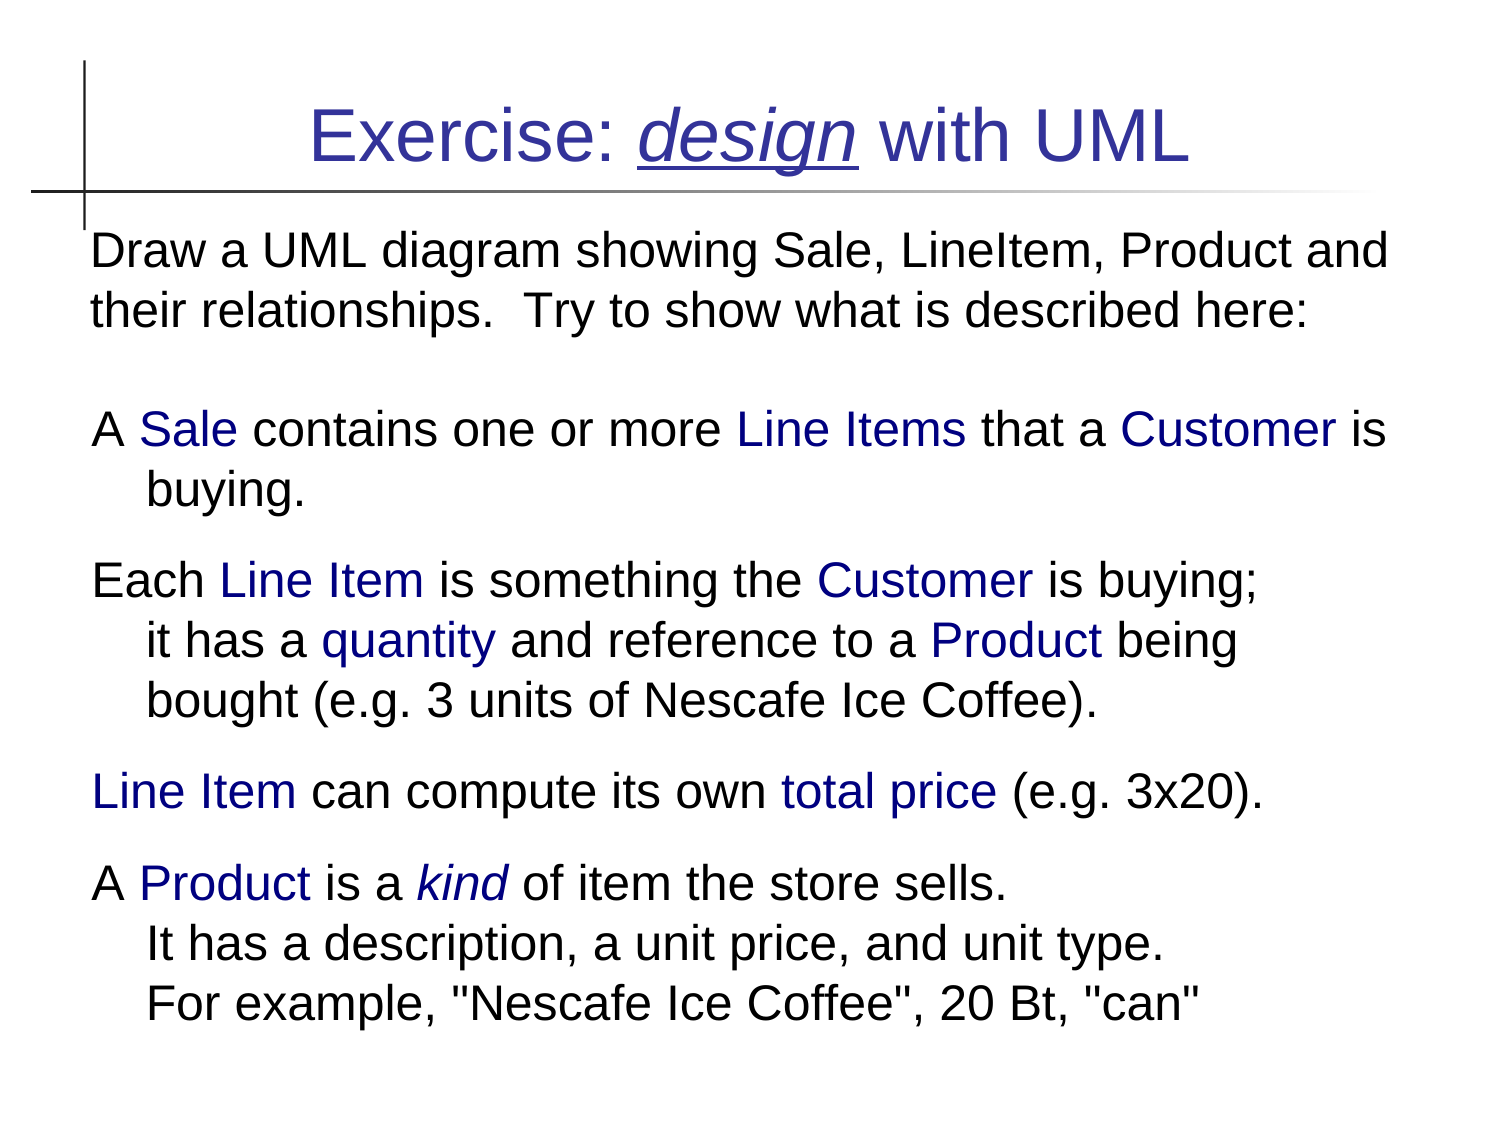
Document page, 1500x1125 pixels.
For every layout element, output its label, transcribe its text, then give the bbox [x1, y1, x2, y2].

title Exercise: design with UML [100, 42, 1400, 185]
list Draw a UML diagram showing Sale, LineItem, Product and their relationships. Try to show what is described here: A Sale contains one or more Line Items that a Customer is buying. Each Line Item is something the Customer is buying; it has a quantity and reference to a Product being bought (e.g. 3 units of Nescafe Ice Coffee). Line Item can compute its own total price (e.g. 3x20). A Product is a kind of item the store sells. It has a description, a unit price, and unit type. For example, "Nescafe Ice Coffee", 20 Bt, "can" [74, 209, 1411, 1065]
